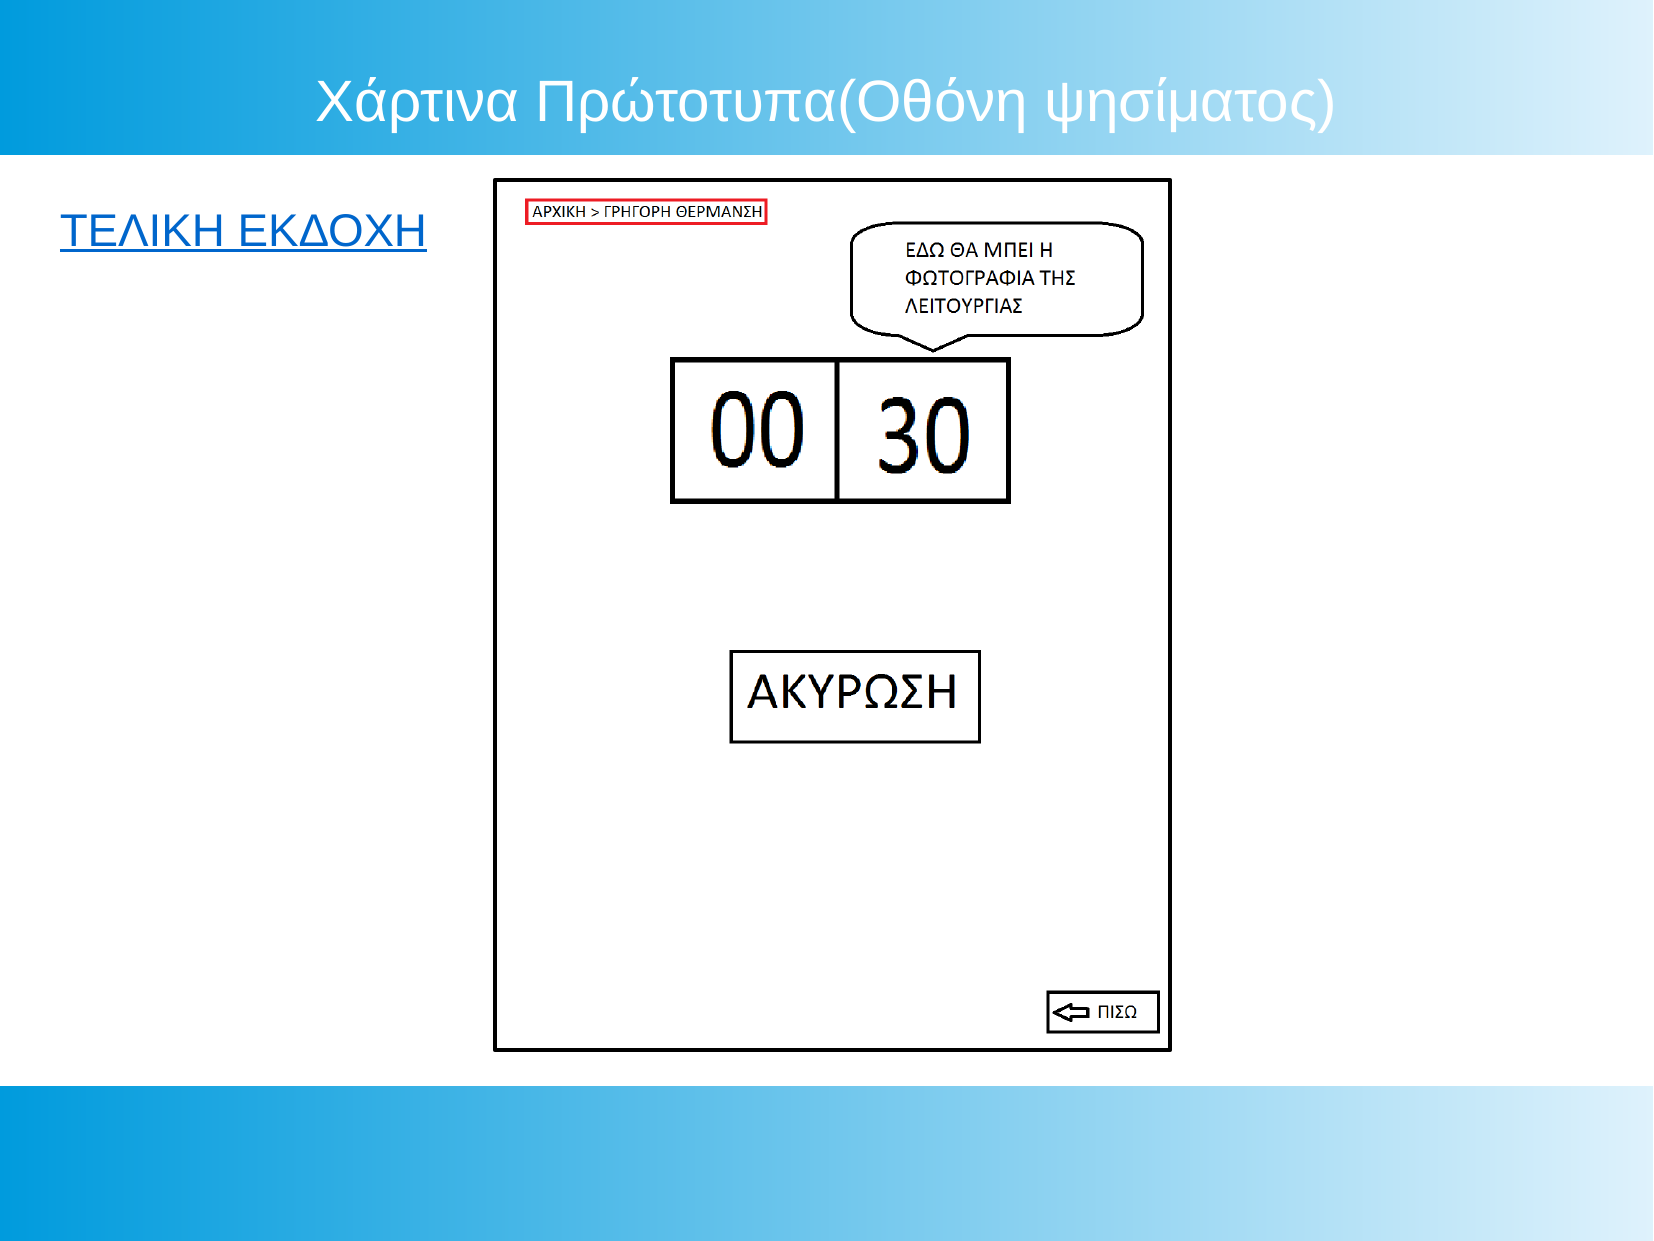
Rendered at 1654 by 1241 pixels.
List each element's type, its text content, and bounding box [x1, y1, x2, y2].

picture [525, 197, 1168, 1036]
title Χάρτινα Πρώτοτυπα(Οθόνη ψησίματος) [82, 49, 1571, 155]
text_box ΤΕΛΙΚΗ ΕΚΔΟΧΗ [45, 197, 676, 269]
